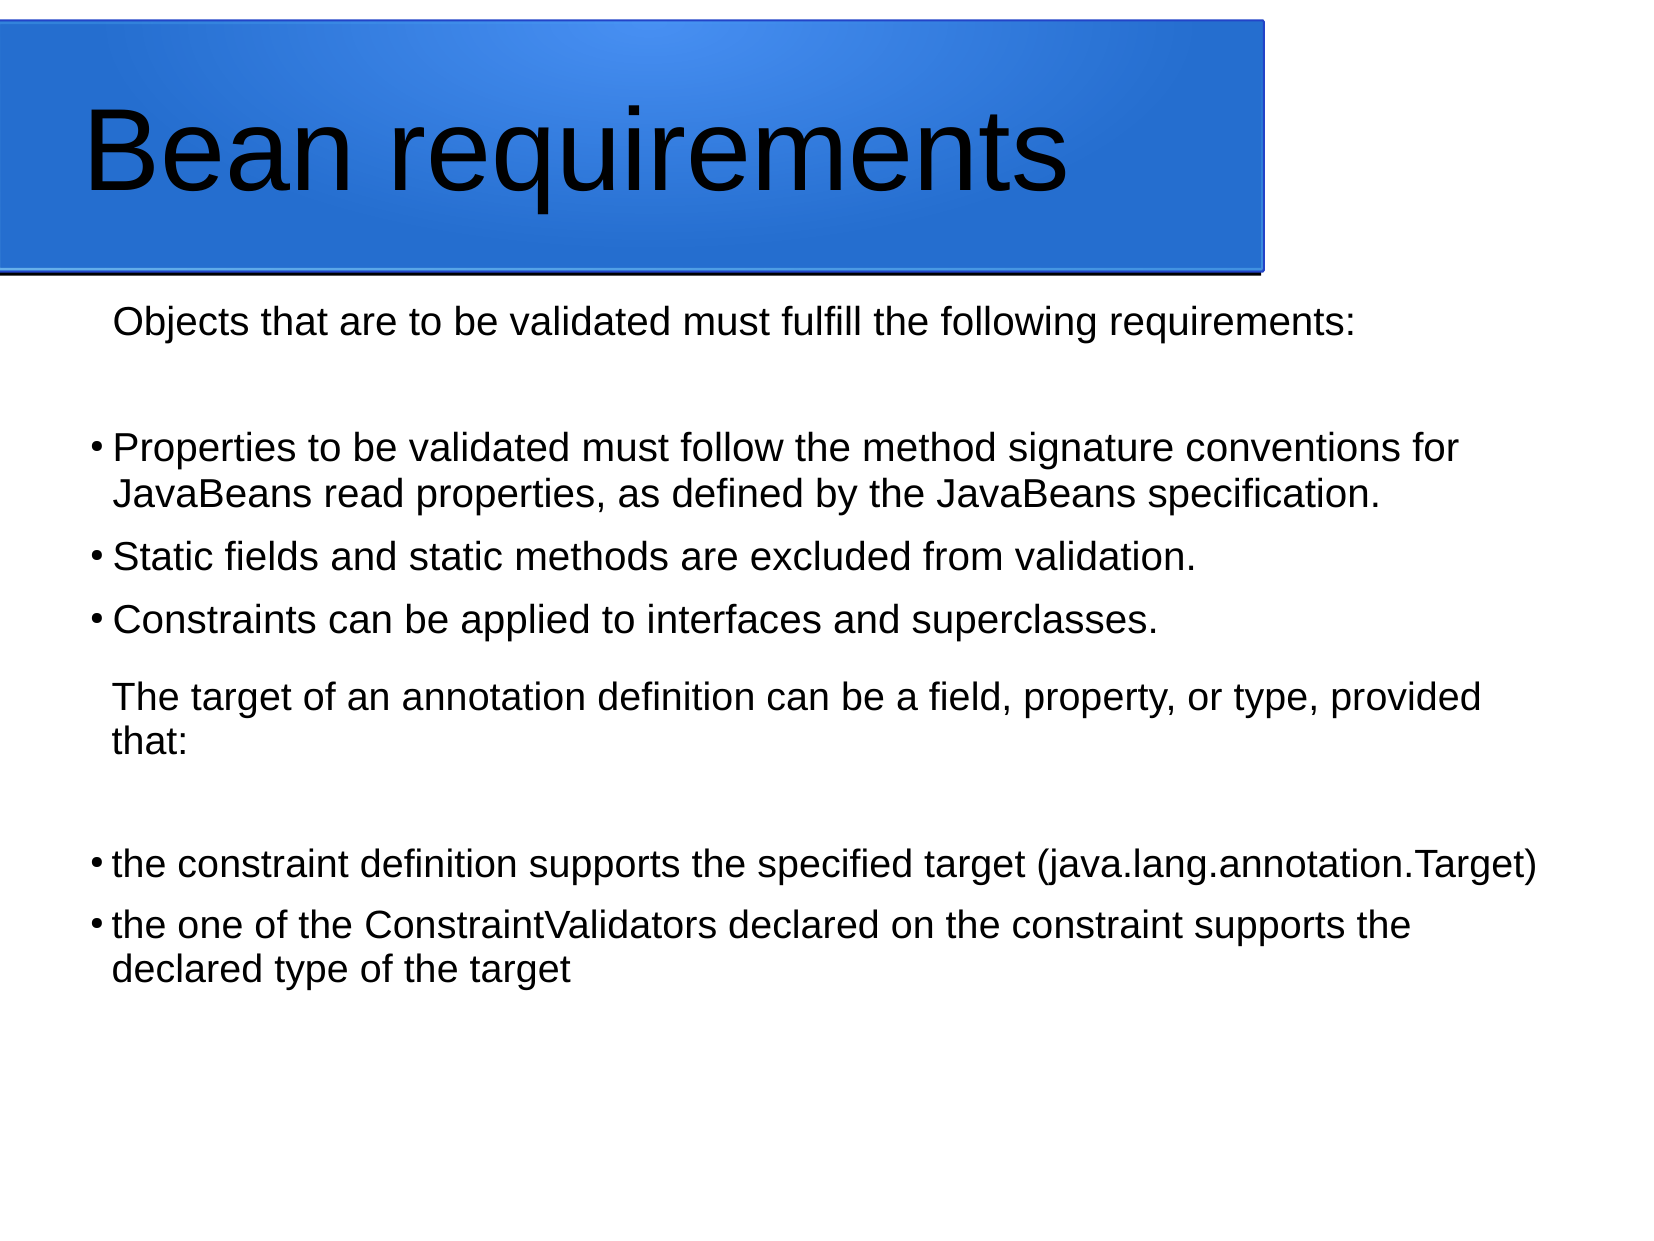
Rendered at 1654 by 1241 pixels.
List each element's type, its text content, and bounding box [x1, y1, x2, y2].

list The target of an annotation definition can be a field, property, or type, provided that: the constraint definition supports the specified target (java.lang.annotation.Target) the one of the ConstraintValidators declared on the constraint supports the declared type of the target [82, 674, 1571, 1018]
title Bean requirements [82, 47, 1235, 252]
list Objects that are to be validated must fulfill the following requirements: Properties to be validated must follow the method signature conventions for JavaBeans read properties, as defined by the JavaBeans specification. Static fields and static methods are excluded from validation. Constraints can be applied to interfaces and superclasses. [82, 299, 1571, 643]
